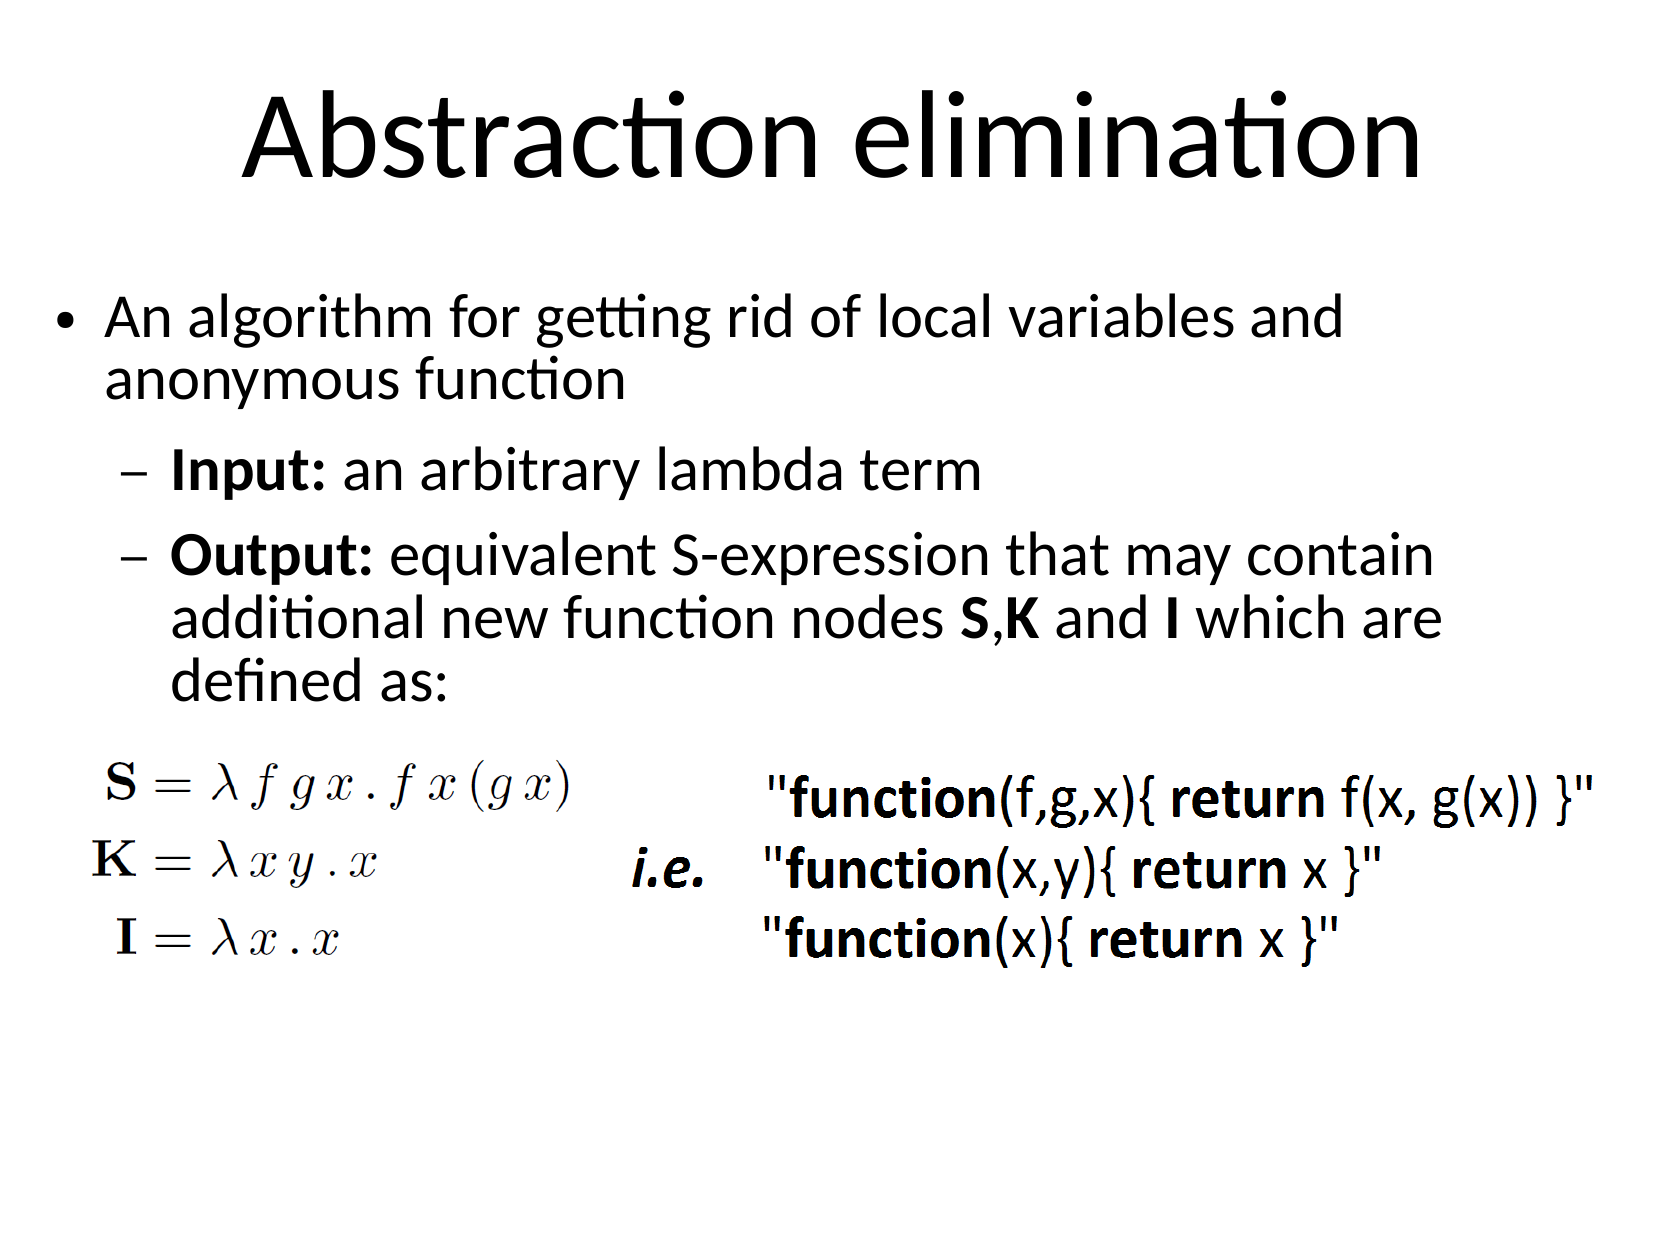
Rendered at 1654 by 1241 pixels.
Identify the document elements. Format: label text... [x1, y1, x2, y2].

title Abstraction elimination [90, 70, 1579, 223]
list An algorithm for getting rid of local variables and anonymous function Input: an arbitrary lambda term Output: equivalent S-expression that may contain additional new function nodes S,K and I which are defined as: [37, 290, 1636, 721]
picture [72, 734, 1613, 991]
